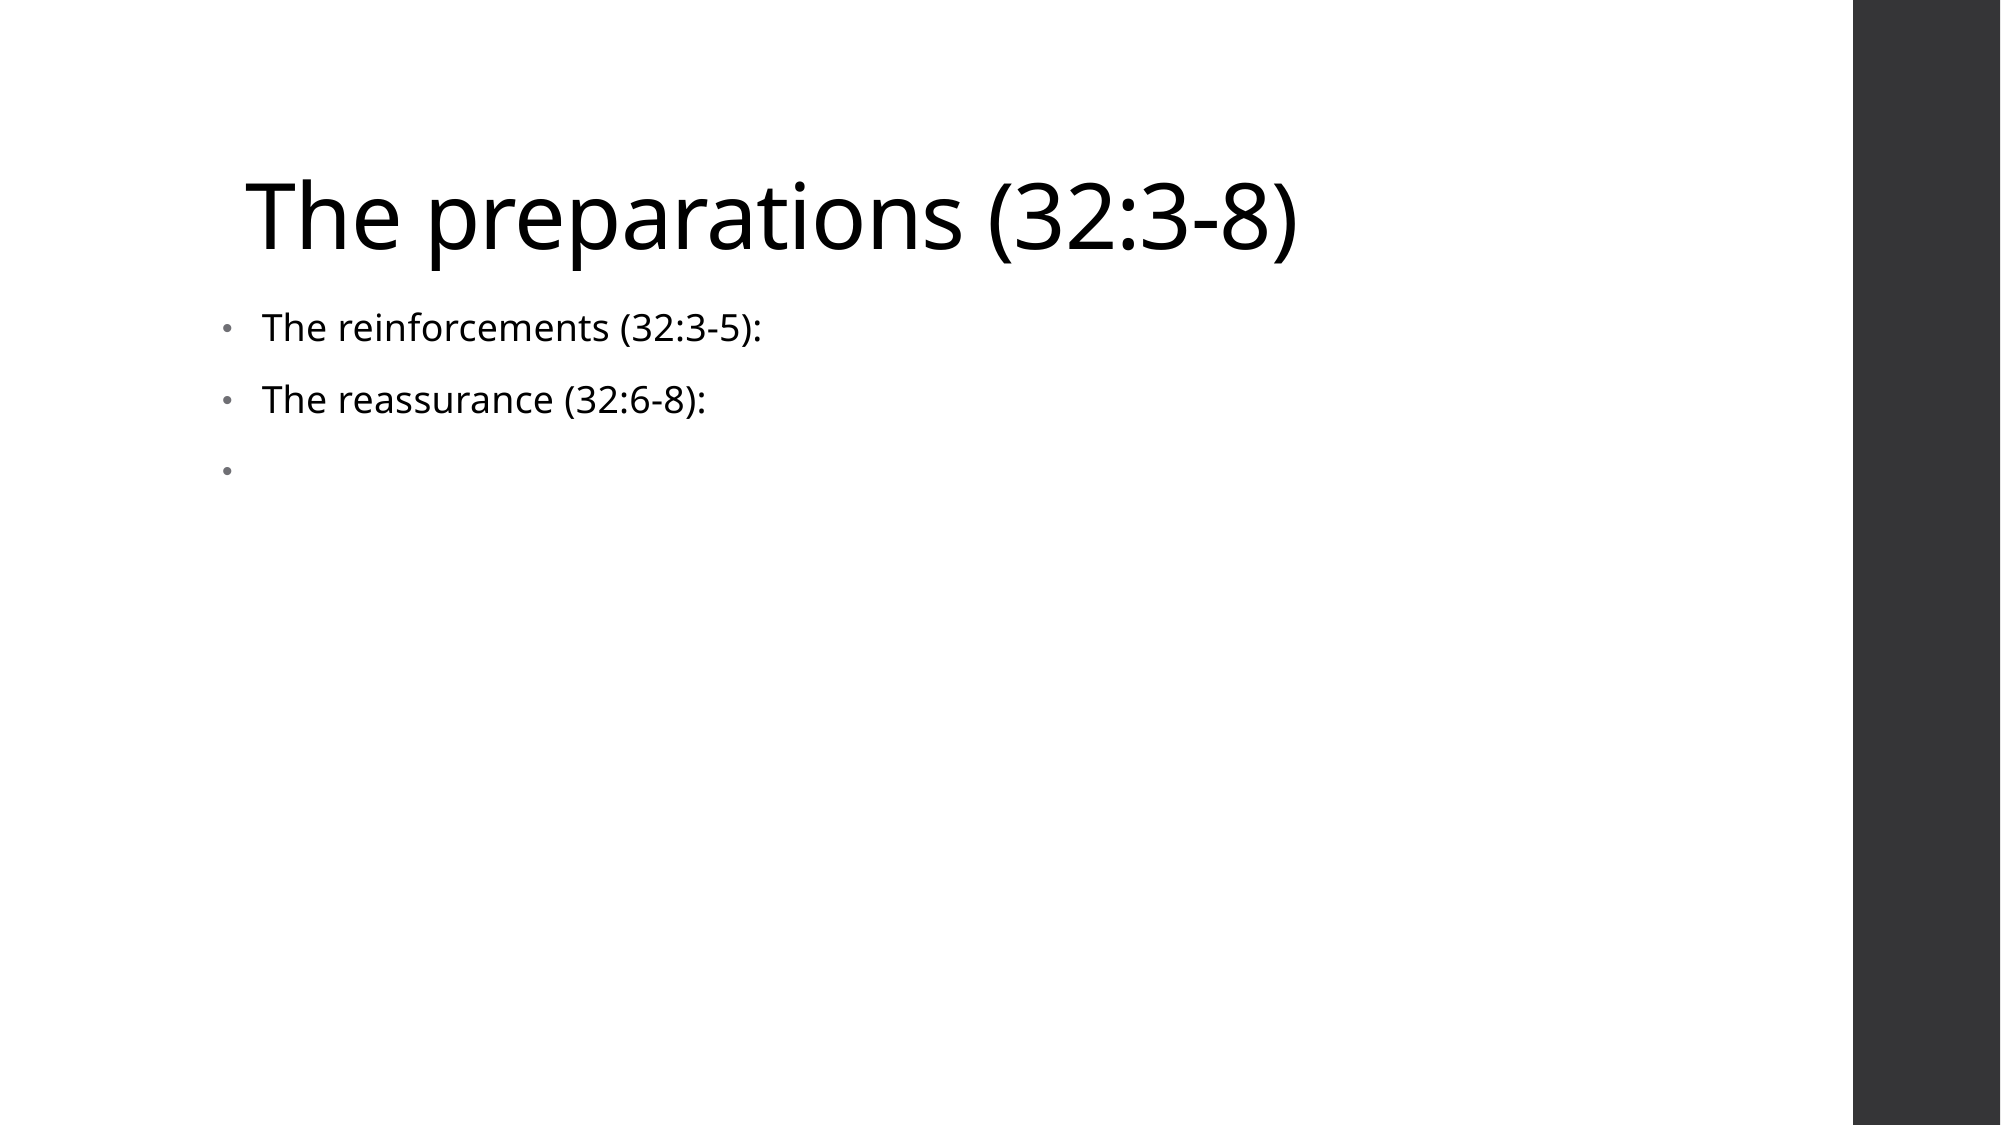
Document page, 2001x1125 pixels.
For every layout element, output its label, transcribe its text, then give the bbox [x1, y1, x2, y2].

title The preparations (32:3-8) [206, 60, 1797, 278]
list The reinforcements (32:3-5): The reassurance (32:6-8): [206, 299, 1617, 1014]
